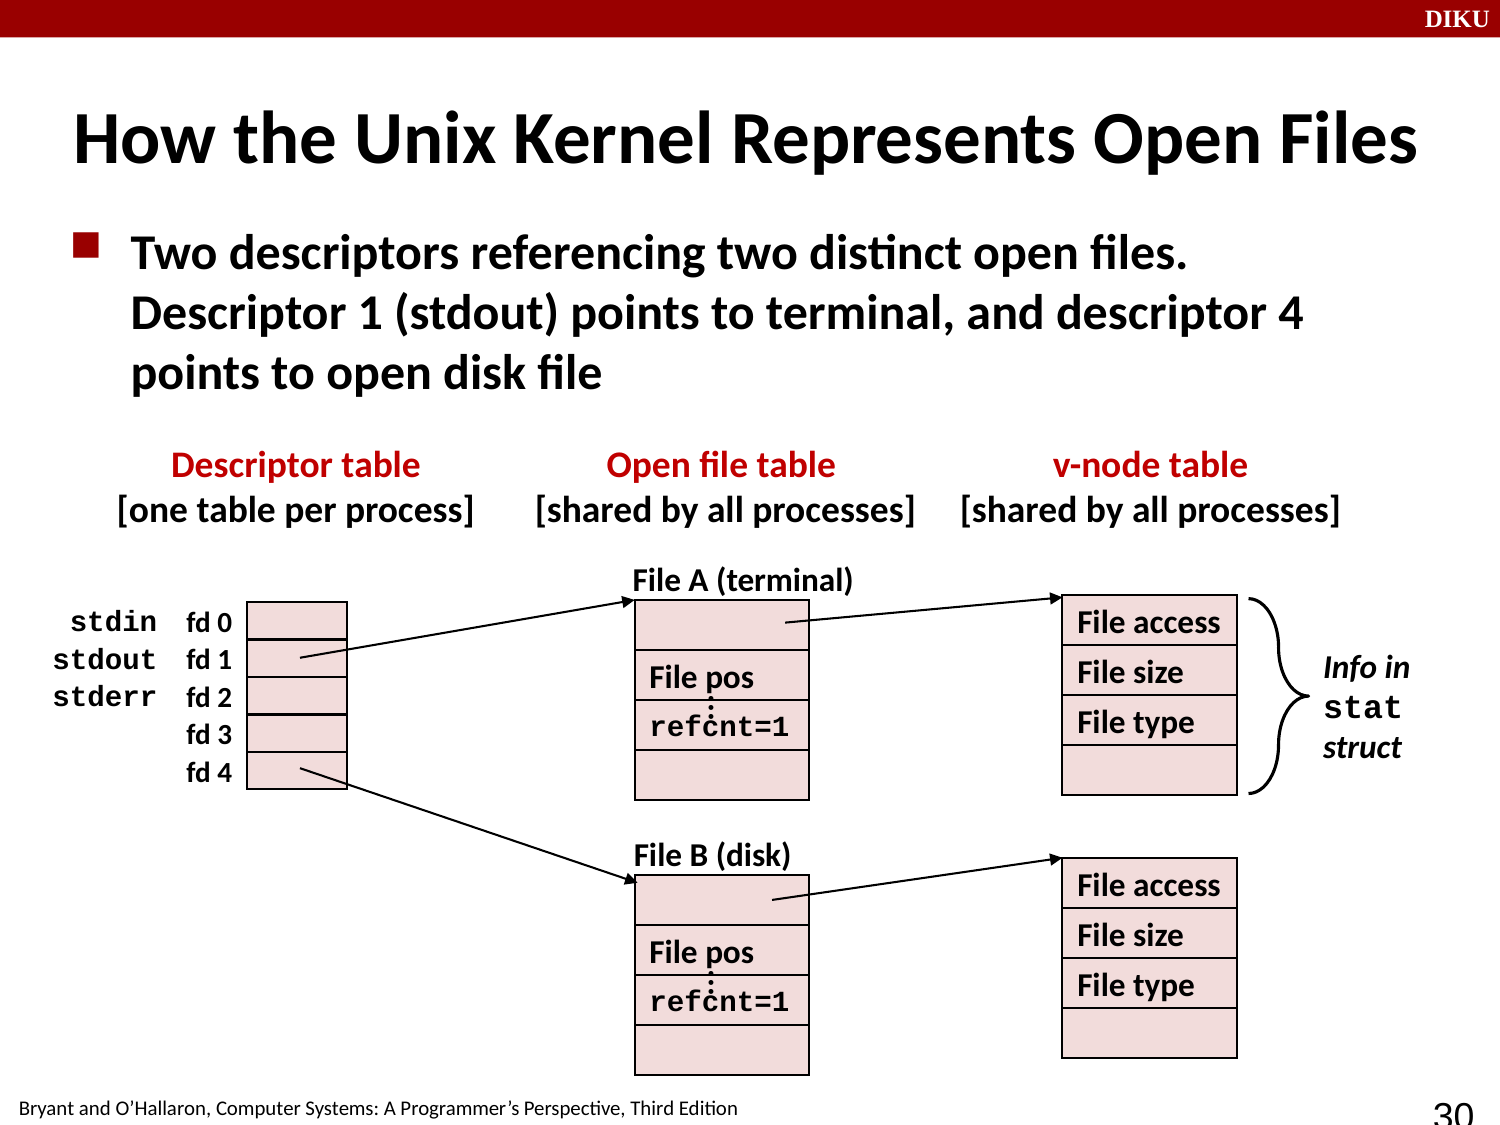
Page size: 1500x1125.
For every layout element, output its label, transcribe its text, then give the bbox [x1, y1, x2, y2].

text_box refcnt=1 [634, 699, 810, 749]
text_box stderr [37, 683, 173, 721]
text_box File access [1062, 857, 1238, 907]
text_box stdout [37, 632, 173, 683]
text_box [634, 874, 810, 925]
text_box Open file table [shared by all processes] [519, 432, 932, 538]
text_box File size [1062, 907, 1238, 957]
text_box ... [634, 749, 810, 800]
text_box [634, 605, 810, 650]
text_box ... [1062, 746, 1238, 796]
text_box Two descriptors referencing two distinct open files. Descriptor 1 (stdout) points to terminal, and descriptor 4 points to open disk file [59, 212, 1423, 425]
text_box ... [1062, 1008, 1238, 1058]
text_box fd 3 [147, 714, 247, 752]
text_box fd 0 [173, 602, 247, 639]
text_box File pos [634, 650, 810, 699]
text_box File size [1062, 645, 1238, 695]
text_box File type [1062, 695, 1238, 746]
text_box fd 2 [173, 677, 247, 714]
text_box ... [634, 1024, 810, 1075]
text_box File type [1062, 957, 1238, 1008]
text_box File B (disk) [618, 825, 807, 880]
text_box File access [1062, 595, 1238, 645]
text_box Info in stat struct [1308, 637, 1459, 773]
text_box Descriptor table [one table per process] [101, 432, 491, 538]
text_box File pos [634, 925, 810, 974]
text_box refcnt=1 [634, 974, 810, 1024]
text_box [247, 602, 347, 790]
text_box How the Unix Kernel Represents Open Files [58, 71, 1488, 197]
text_box fd 1 [173, 639, 247, 677]
text_box File A (terminal) [617, 550, 870, 605]
text_box stdin [54, 595, 173, 646]
text_box fd 4 [147, 752, 247, 790]
text_box v-node table [shared by all processes] [945, 432, 1357, 538]
